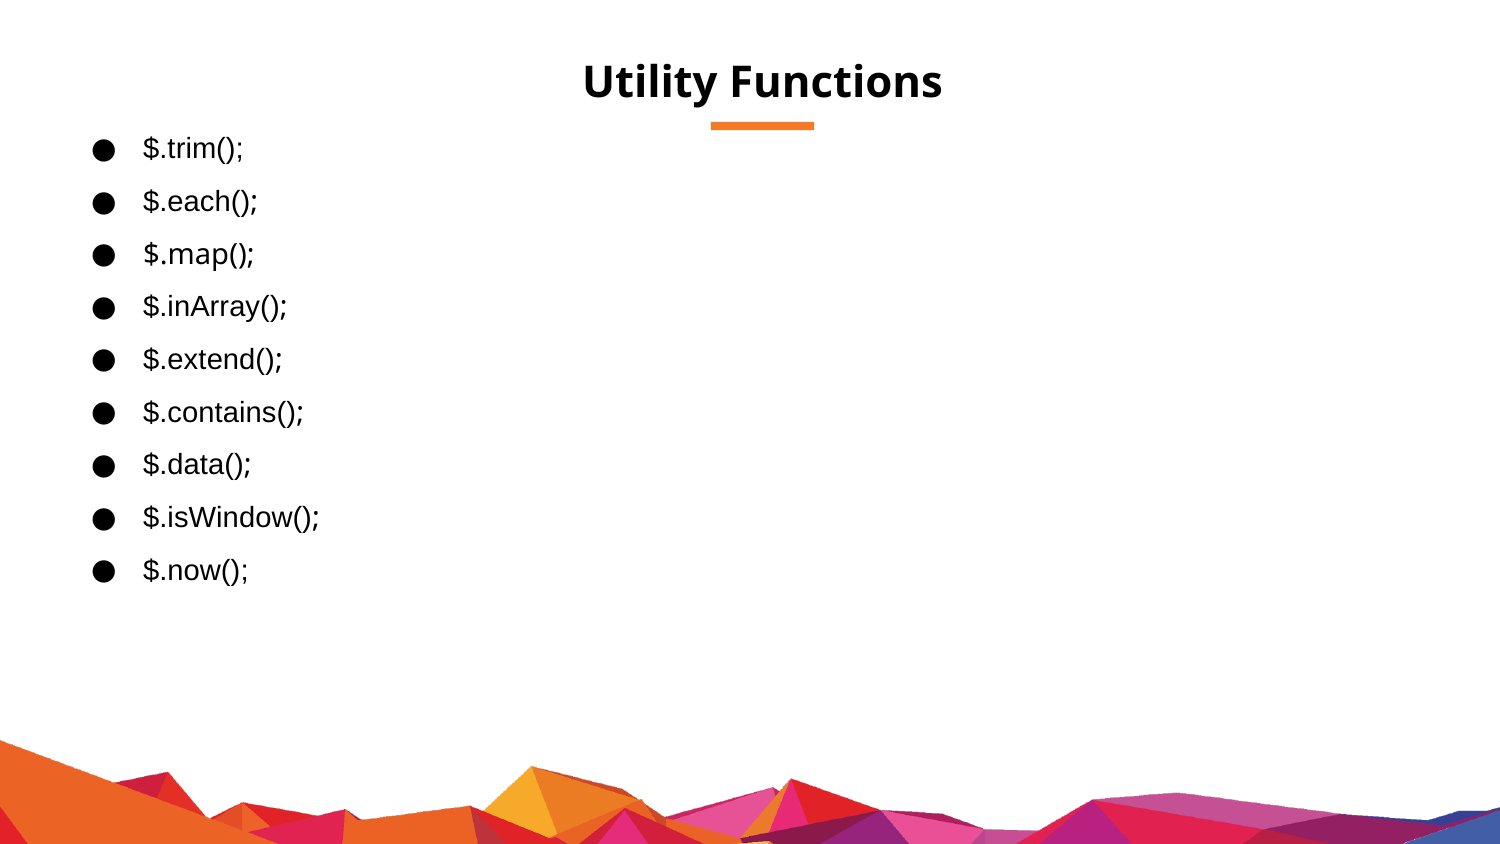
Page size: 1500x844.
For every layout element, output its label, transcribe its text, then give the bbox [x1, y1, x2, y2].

title Utility Functions [94, 39, 1431, 110]
text_box $.trim(); $.each(); $.map(); $.inArray(); $.extend(); $.contains(); $.data(); $.isWindow(); $.now(); [53, 109, 1403, 766]
picture [0, 740, 1500, 844]
